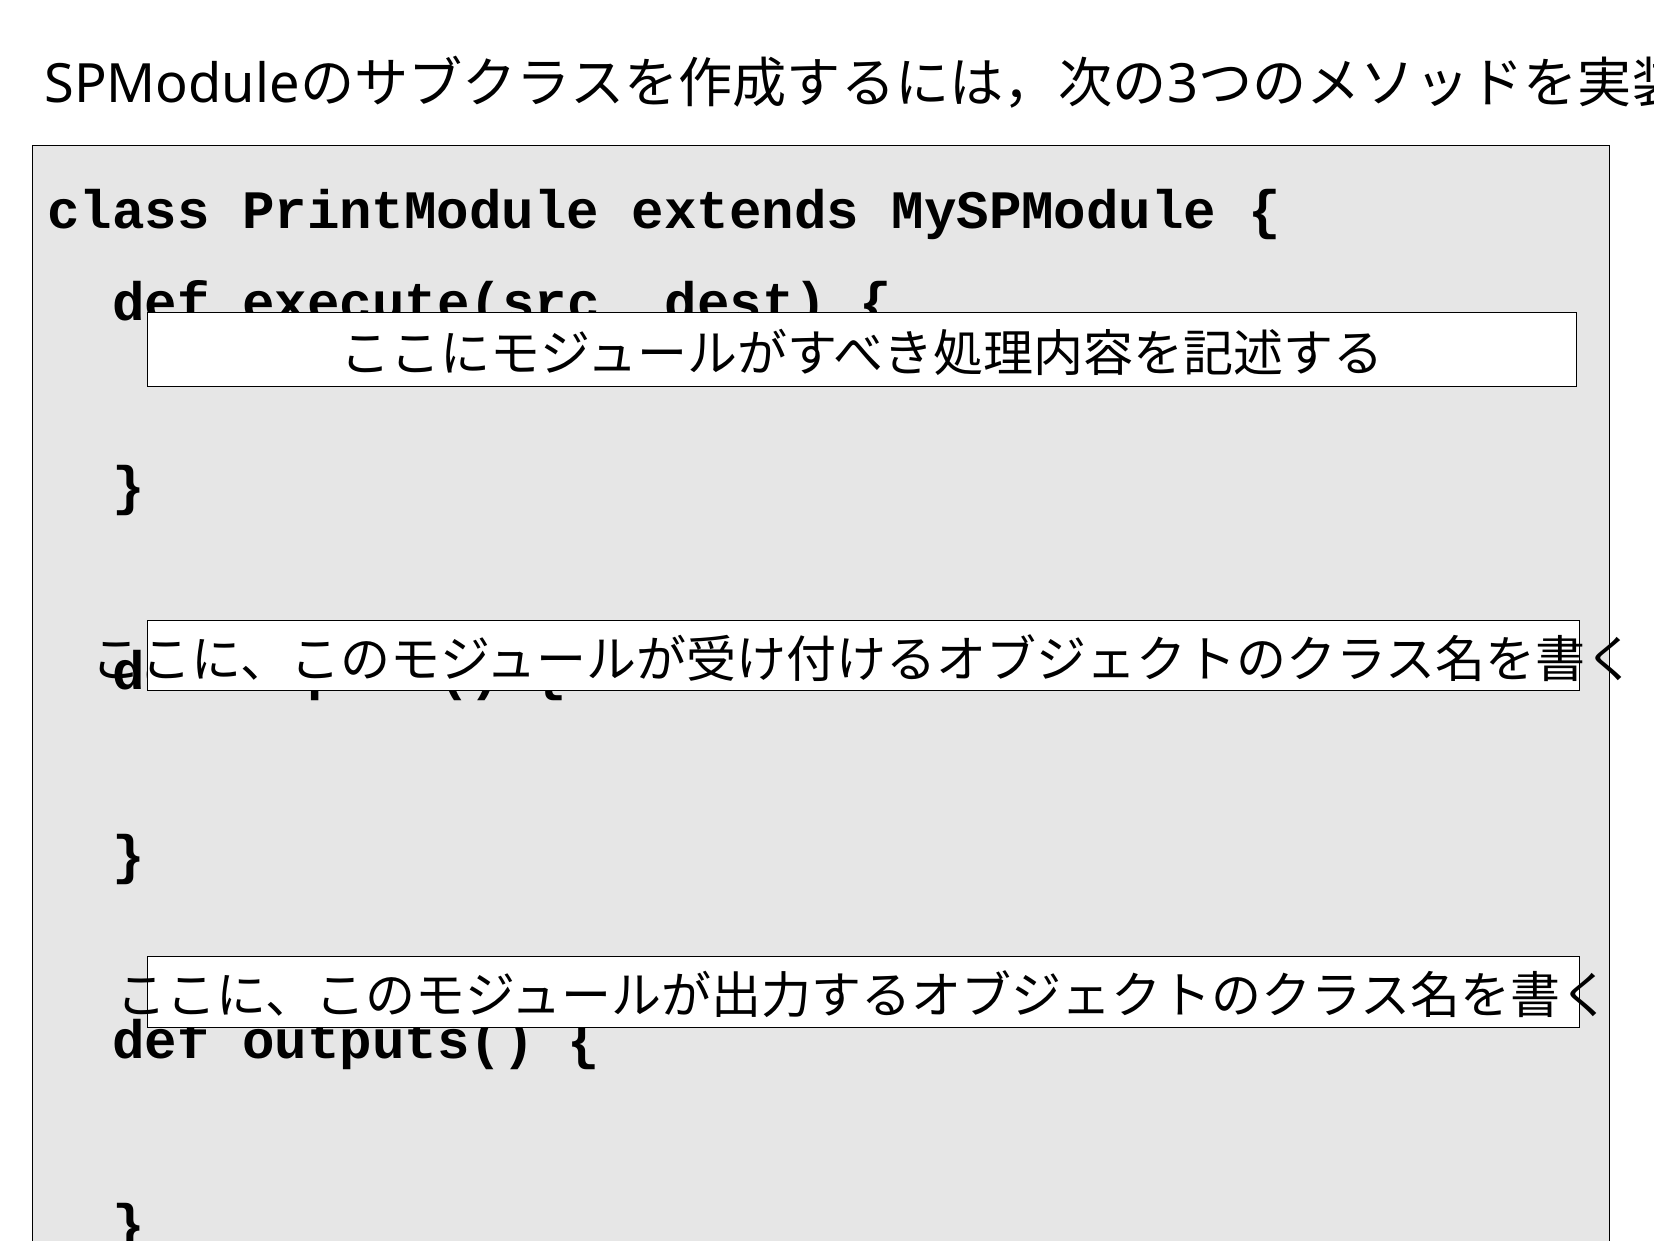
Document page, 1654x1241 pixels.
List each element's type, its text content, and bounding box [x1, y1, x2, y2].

text_box class PrintModule extends MySPModule { def execute(src, dest) { } def inputs() { } def outputs() { } } [32, 145, 1610, 1201]
text_box ここに、このモジュールが受け付けるオブジェクトのクラス名を書く [147, 620, 1580, 691]
text_box ここに、このモジュールが出力するオブジェクトのクラス名を書く [147, 956, 1580, 1028]
text_box SPModuleのサブクラスを作成するには，次の3つのメソッドを実装する [29, 32, 1646, 106]
text_box ここにモジュールがすべき処理内容を記述する [147, 312, 1577, 387]
